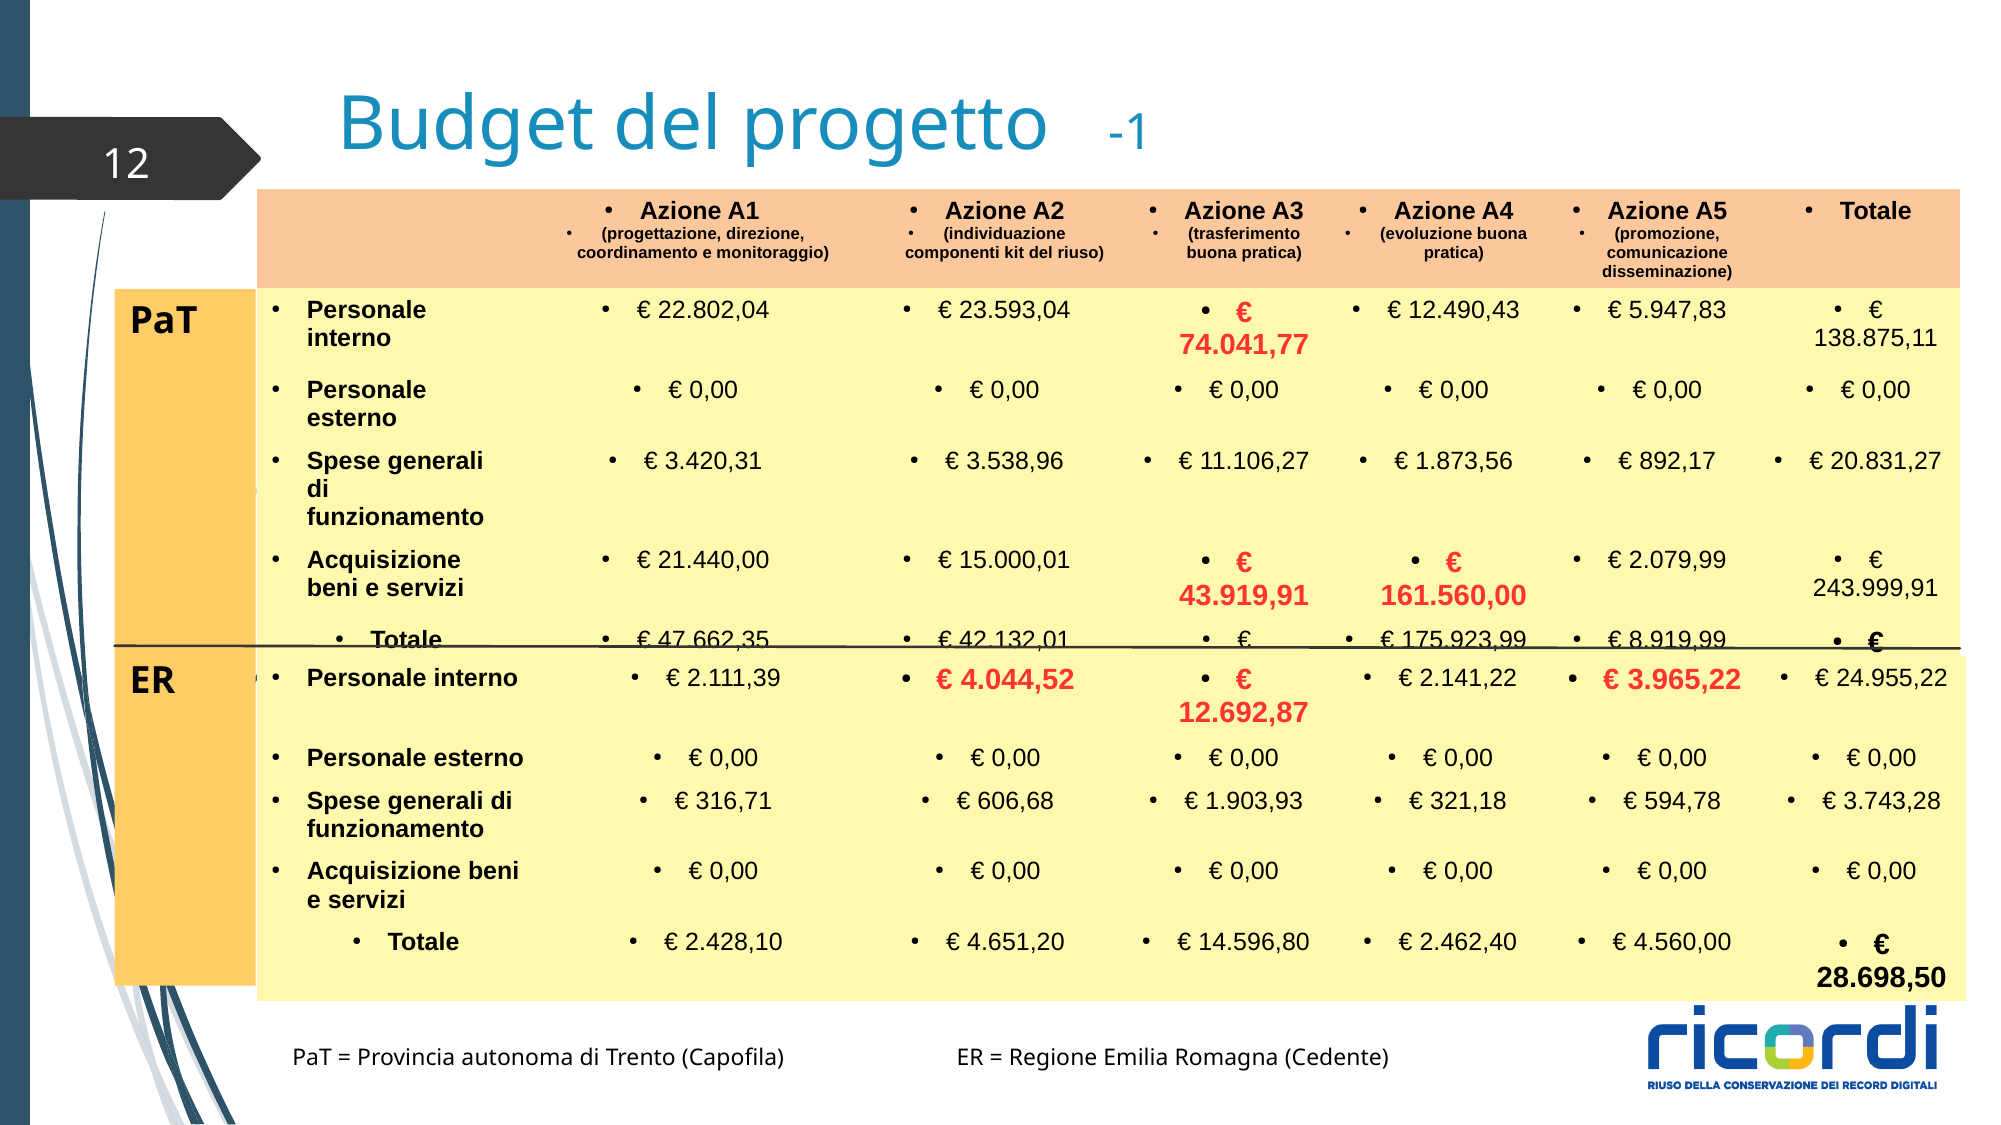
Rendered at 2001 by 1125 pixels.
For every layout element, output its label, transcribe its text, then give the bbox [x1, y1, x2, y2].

table_cell € 3.420,31 [521, 439, 850, 538]
table_header Azione A3 (trasferimento buona pratica) [1124, 189, 1329, 288]
table_cell € 5.947,83 [1543, 288, 1756, 369]
table_cell € 22.802,04 [521, 288, 850, 369]
picture [1643, 1001, 1941, 1094]
table_header Azione A2 (individuazione componenti kit del riuso) [850, 189, 1124, 288]
table_cell € 321,18 [1333, 779, 1547, 850]
table_cell € 28.698,50 [1762, 921, 1966, 1001]
table_cell Personale esterno [257, 369, 521, 439]
table_header € 12.692,87 [1119, 656, 1333, 736]
table_cell € 0,00 [1119, 850, 1333, 921]
table_cell € 2.428,10 [555, 921, 857, 1001]
text_box <numero> [87, 129, 216, 190]
table_cell € 0,00 [1547, 736, 1762, 779]
table_header € 2.111,39 [555, 656, 857, 736]
table_cell € 243.999,91 [1756, 538, 1960, 619]
table_cell Totale [257, 619, 521, 645]
table_cell € 892,17 [1543, 439, 1756, 538]
table_cell € 0,00 [857, 736, 1119, 779]
table_cell € 43.919,91 [1124, 538, 1329, 619]
table_cell € 0,00 [1119, 736, 1333, 779]
table_cell € 175.923,99 [1329, 619, 1543, 646]
table_cell Totale [257, 921, 555, 1001]
table_cell € 129.067,95 [1124, 649, 1329, 656]
table_header € 2.141,22 [1333, 656, 1547, 736]
table_cell € 0,00 [1124, 369, 1329, 439]
table_header Azione A5 (promozione, comunicazione disseminazione) [1543, 189, 1756, 288]
text_box PaT = Provincia autonoma di Trento (Capofila) ER = Regione Emilia Romagna (Cedente) [277, 1035, 1442, 1079]
table_header € 3.965,22 [1547, 656, 1762, 736]
table_cell € 0,00 [1547, 850, 1762, 921]
table_header € 4.044,52 [857, 656, 1119, 736]
table_cell € 0,00 [850, 369, 1124, 439]
table_cell Personale esterno [257, 736, 555, 779]
table_cell € 316,71 [555, 779, 857, 850]
table_cell € 47.662,35 [521, 619, 850, 645]
table_cell € 42.132,01 [850, 649, 1124, 656]
table_cell € 0,00 [1762, 850, 1966, 921]
table_cell € 403.706,29 [1756, 650, 1960, 656]
table_cell € 1.873,56 [1329, 439, 1543, 538]
text_box PaT ER [114, 289, 256, 644]
table_cell € 0,00 [1756, 369, 1960, 439]
table_header [257, 189, 521, 288]
table_cell € 8.919,99 [1543, 619, 1756, 646]
table_cell € 138.875,11 [1756, 288, 1960, 369]
table_cell € 175.923,99 [1329, 649, 1543, 656]
table_header Personale interno [257, 656, 555, 736]
title Budget del progetto -1 [322, 66, 1941, 189]
table_cell € 161.560,00 [1329, 538, 1543, 619]
table_cell € 606,68 [857, 779, 1119, 850]
table_cell Personale interno [257, 288, 521, 369]
table_cell € 594,78 [1547, 779, 1762, 850]
table_cell Acquisizione beni e servizi [257, 538, 521, 619]
table_cell € 14.596,80 [1119, 921, 1333, 1001]
table_cell € 21.440,00 [521, 538, 850, 619]
table_cell € 0,00 [1762, 736, 1966, 779]
table_cell € 3.743,28 [1762, 779, 1966, 850]
table_cell € 0,00 [555, 850, 857, 921]
table_cell € 0,00 [1543, 369, 1756, 439]
table_cell € 4.560,00 [1547, 921, 1762, 1001]
table_cell € 20.831,27 [1756, 439, 1960, 538]
table_cell € 2.462,40 [1333, 921, 1547, 1001]
table_header € 24.955,22 [1762, 656, 1966, 736]
table_cell € 47.662,35 [521, 648, 850, 656]
table_cell € 403.706,29 [1756, 619, 1960, 647]
text_box PaT ER [114, 648, 256, 986]
table_header Azione A1 (progettazione, direzione, coordinamento e monitoraggio) [521, 189, 850, 288]
table_cell € 4.651,20 [857, 921, 1119, 1001]
table_header Totale [1756, 189, 1960, 288]
table_cell € 1.903,93 [1119, 779, 1333, 850]
table_cell € 74.041,77 [1124, 288, 1329, 369]
table_cell € 2.079,99 [1543, 538, 1756, 619]
table_cell Totale [257, 648, 521, 656]
table_cell € 0,00 [521, 369, 850, 439]
table_cell Acquisizione beni e servizi [257, 850, 555, 921]
table_cell € 0,00 [1333, 850, 1547, 921]
table_cell € 15.000,01 [850, 538, 1124, 619]
table_cell € 0,00 [555, 736, 857, 779]
table_cell € 12.490,43 [1329, 288, 1543, 369]
table_cell € 0,00 [1329, 369, 1543, 439]
table_cell € 11.106,27 [1124, 439, 1329, 538]
table_cell € 42.132,01 [850, 619, 1124, 645]
table_cell € 23.593,04 [850, 288, 1124, 369]
table_header Azione A4 (evoluzione buona pratica) [1329, 189, 1543, 288]
table_cell € 0,00 [1333, 736, 1547, 779]
table_cell € 0,00 [857, 850, 1119, 921]
table_cell € 129.067,95 [1124, 619, 1329, 646]
table_cell € 3.538,96 [850, 439, 1124, 538]
table_cell Spese generali di funzionamento [257, 779, 555, 850]
table_cell Spese generali di funzionamento [257, 439, 521, 538]
table_cell € 8.919,99 [1543, 650, 1756, 656]
